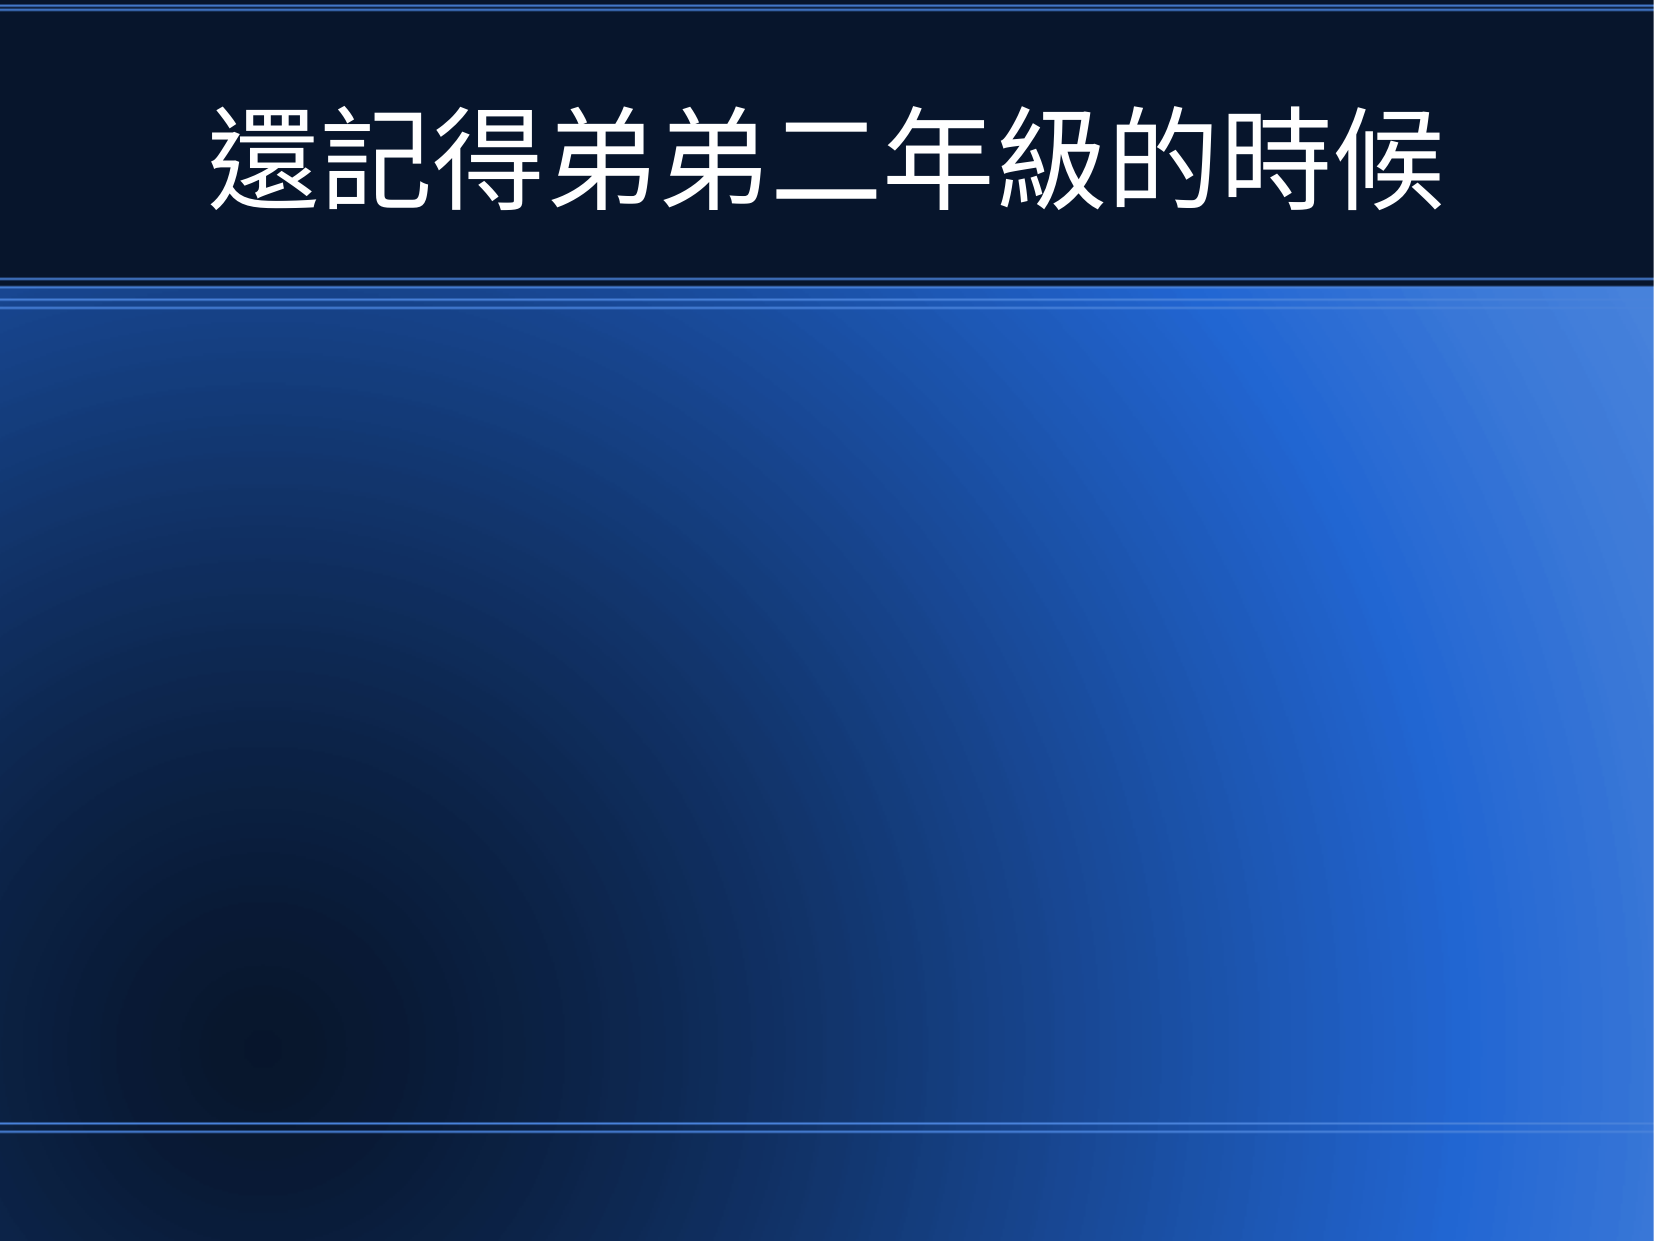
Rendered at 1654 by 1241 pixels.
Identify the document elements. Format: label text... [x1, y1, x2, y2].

title 還記得弟弟二年級的時候 [82, 49, 1571, 257]
picture [0, 0, 1654, 1241]
